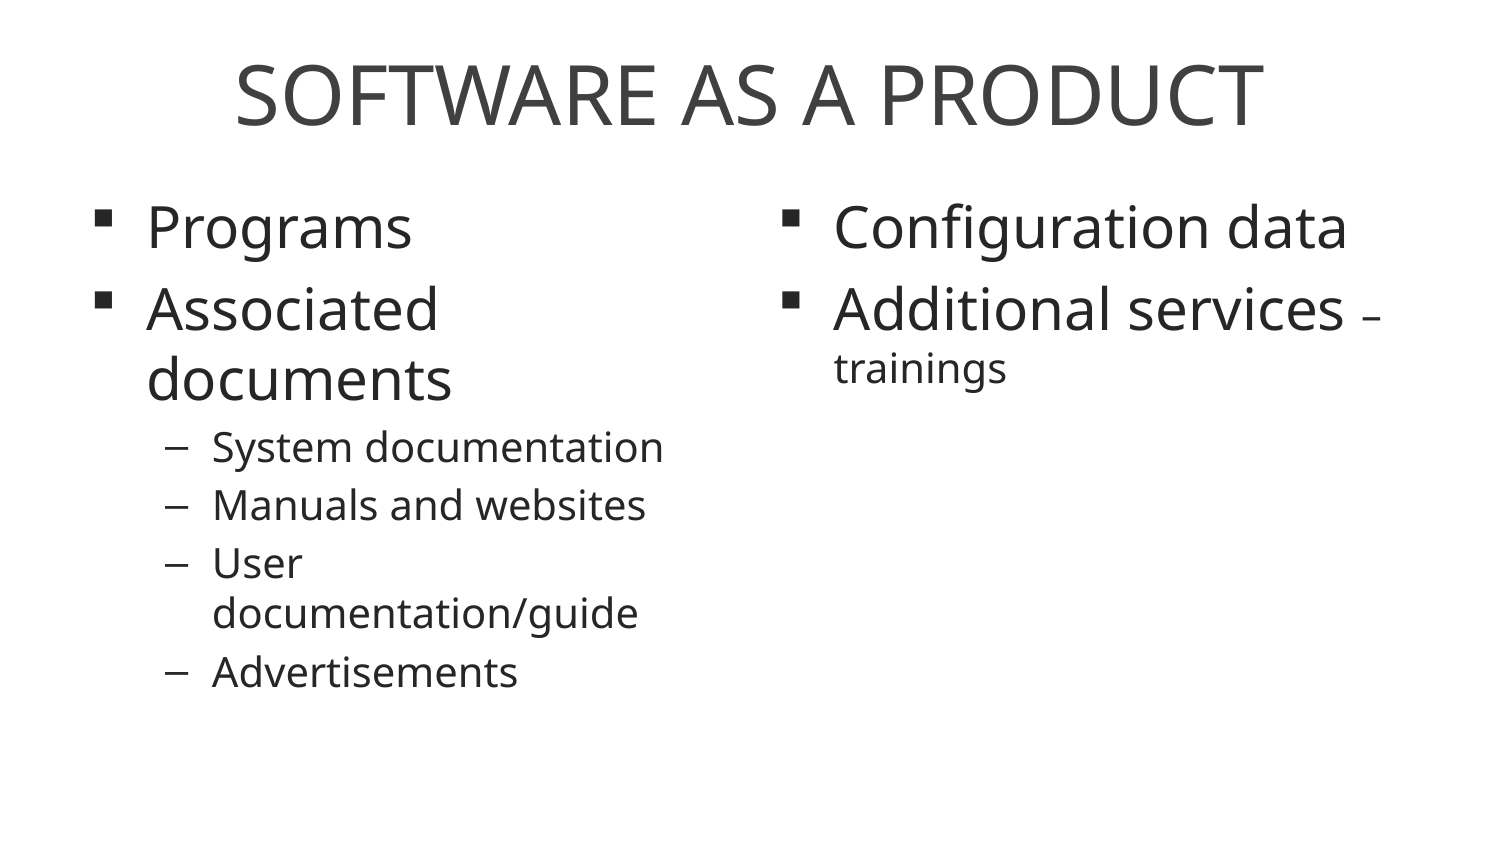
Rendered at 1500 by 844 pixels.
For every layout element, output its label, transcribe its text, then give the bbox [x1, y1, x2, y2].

title Software AS A PRODUCT [75, 21, 1425, 162]
list Configuration data Additional services – trainings [762, 183, 1425, 757]
list Programs Associated documents System documentation Manuals and websites User documentation/guide Advertisements [75, 183, 738, 757]
